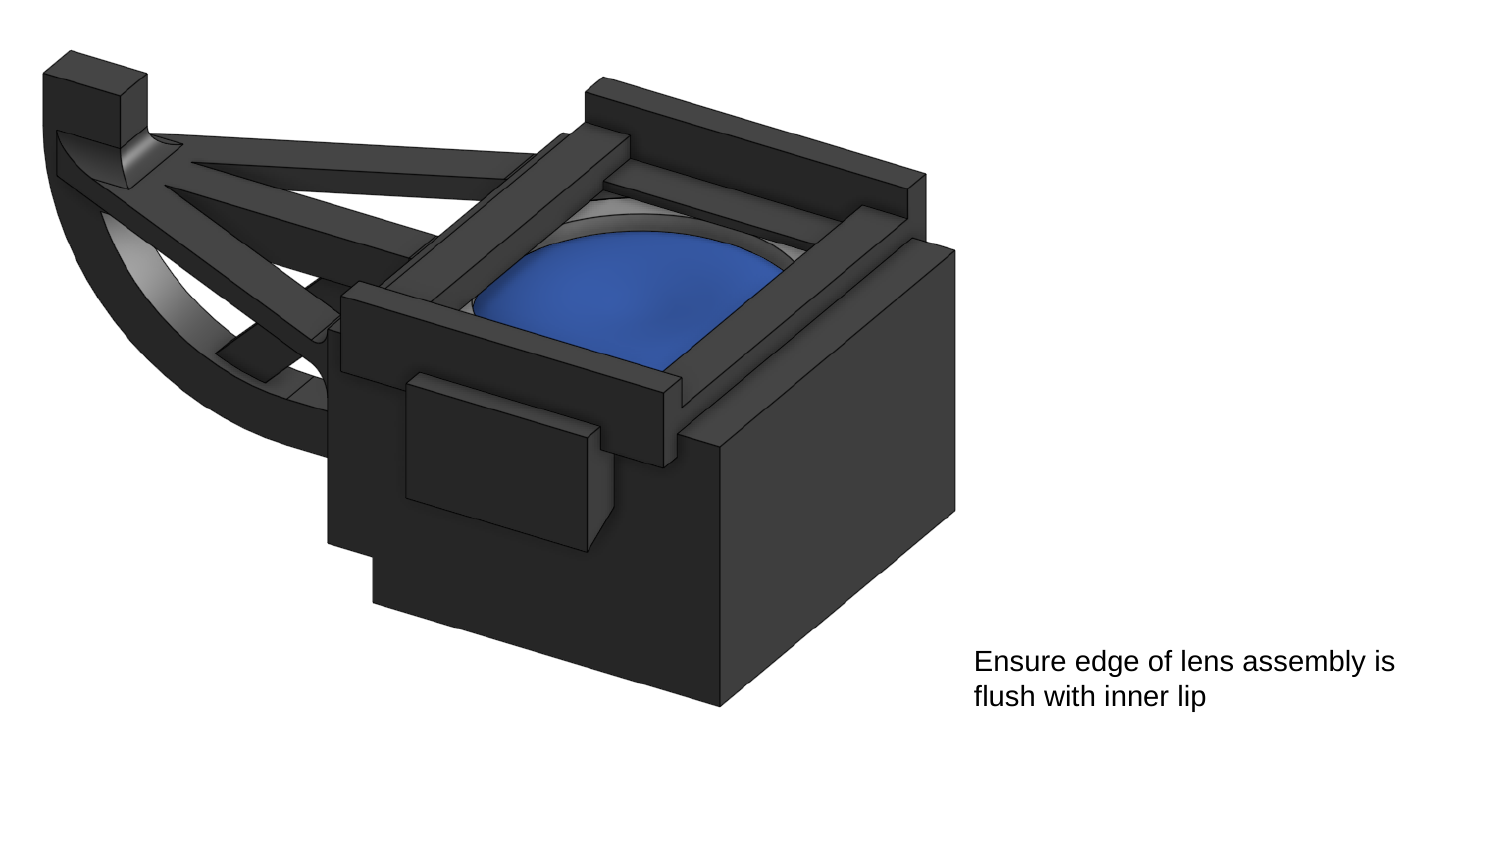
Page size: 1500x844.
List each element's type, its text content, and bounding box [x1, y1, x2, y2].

picture [24, 24, 1000, 738]
text_box Ensure edge of lens assembly is flush with inner lip [958, 627, 1448, 728]
